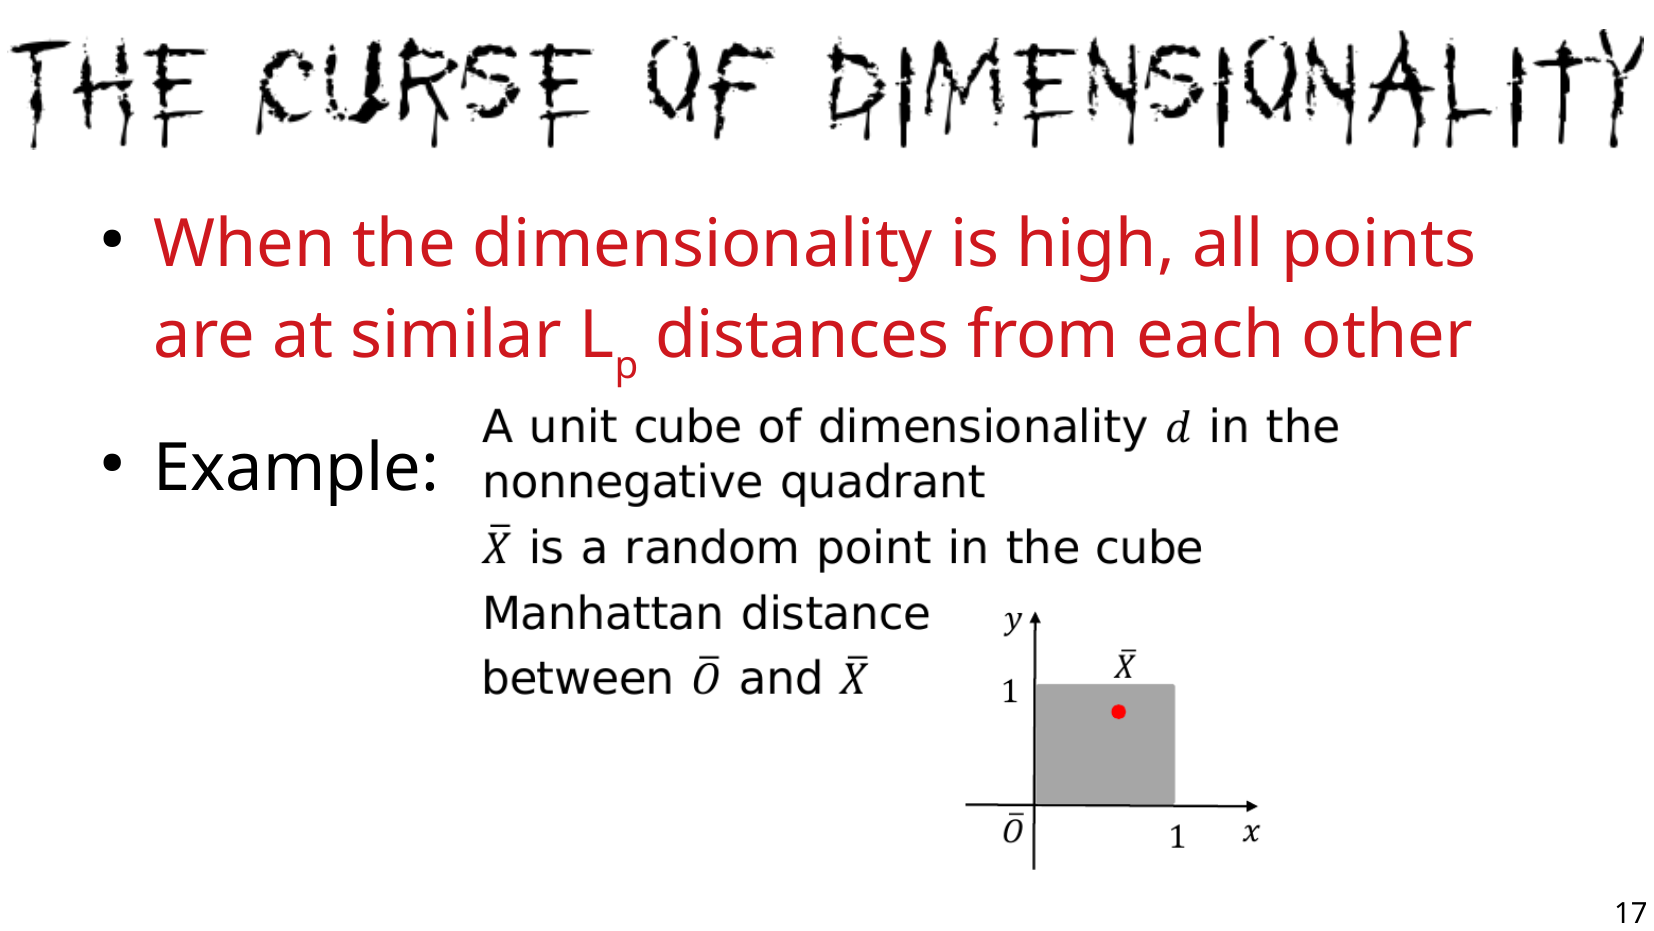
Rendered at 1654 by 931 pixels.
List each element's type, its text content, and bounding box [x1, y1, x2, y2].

list When the dimensionality is high, all points are at similar Lp distances from each other Example: [82, 195, 1571, 793]
picture [465, 389, 1377, 871]
picture [7, 29, 1644, 151]
